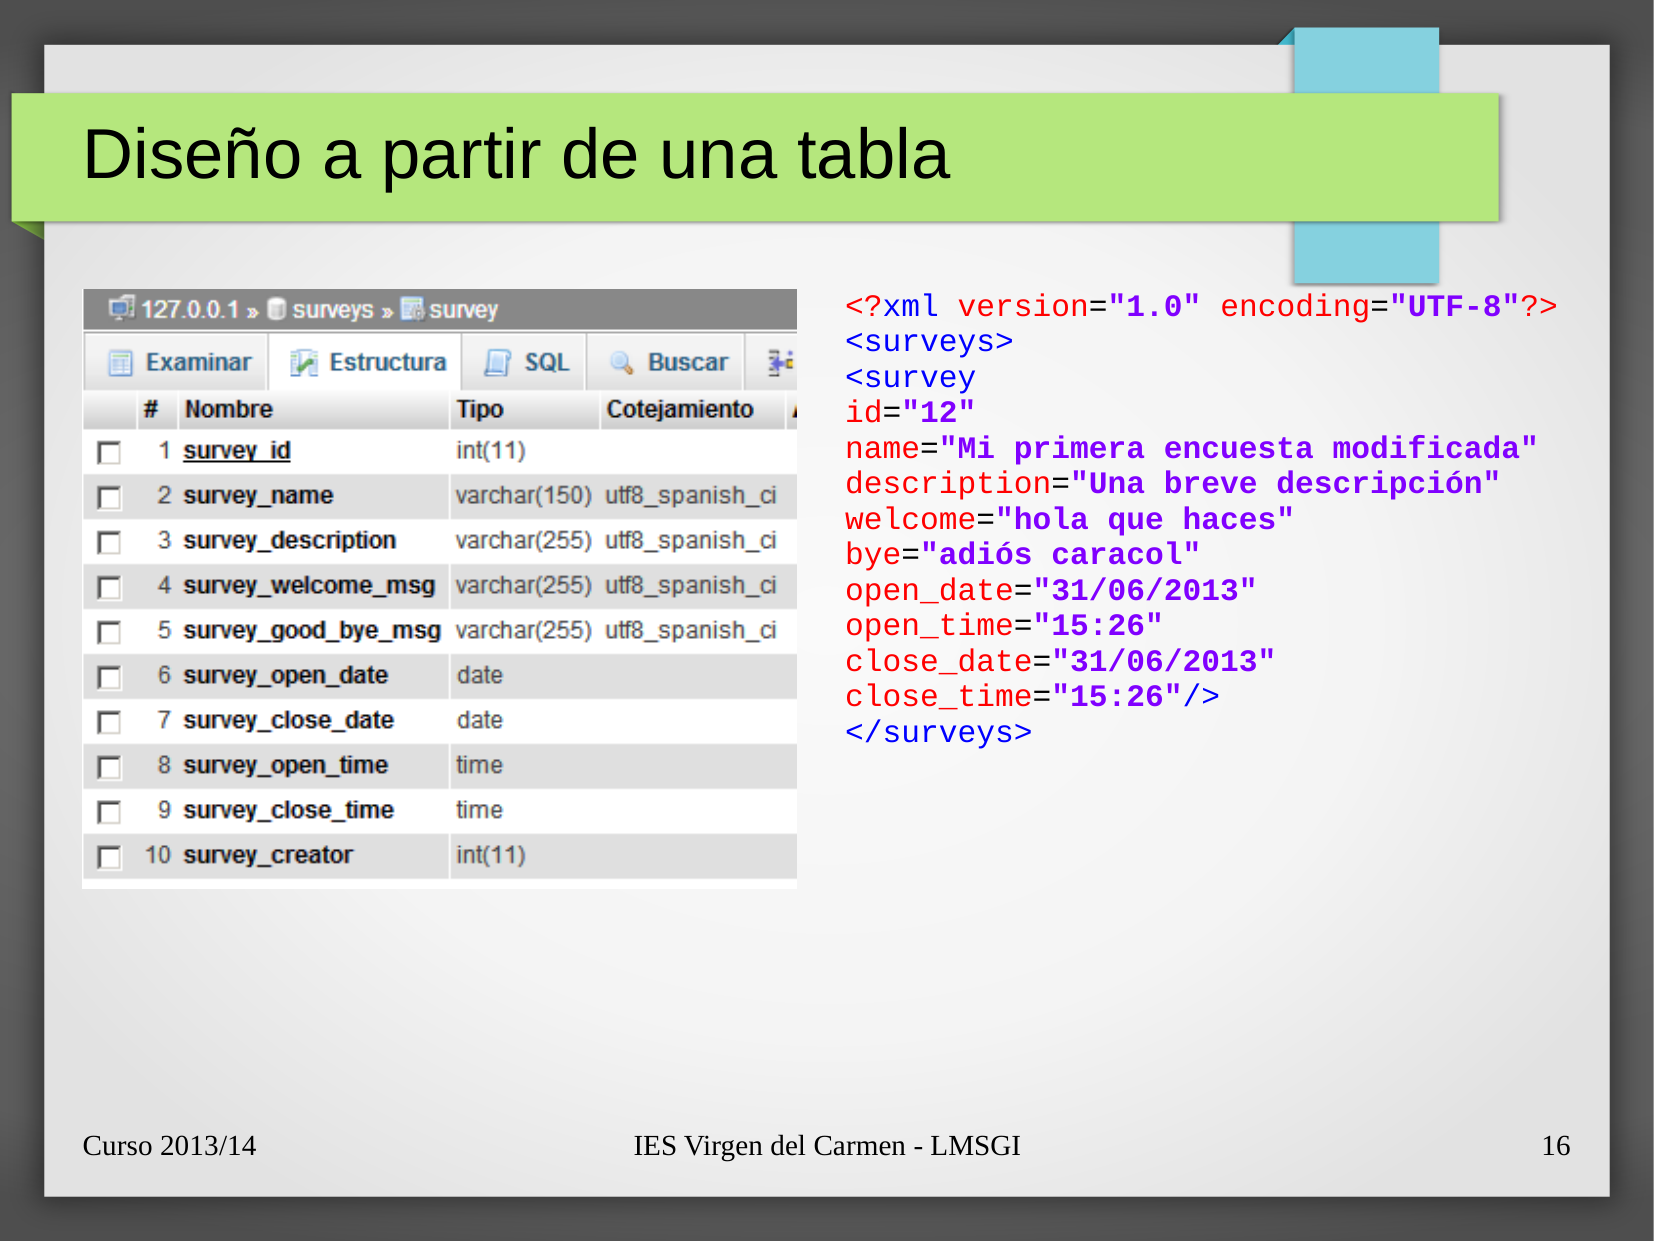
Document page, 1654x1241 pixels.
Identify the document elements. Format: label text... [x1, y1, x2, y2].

list <?xml version="1.0" encoding="UTF-8"?> <surveys> <survey id="12" name="Mi primera encuesta modificada" description="Una breve descripción" welcome="hola que haces" bye="adiós caracol" open_date="31/06/2013" open_time="15:26" close_date="31/06/2013" close_time="15:26"/> </surveys> [845, 290, 1572, 1109]
title Diseño a partir de una tabla [82, 94, 1264, 213]
picture [0, 0, 1654, 1241]
